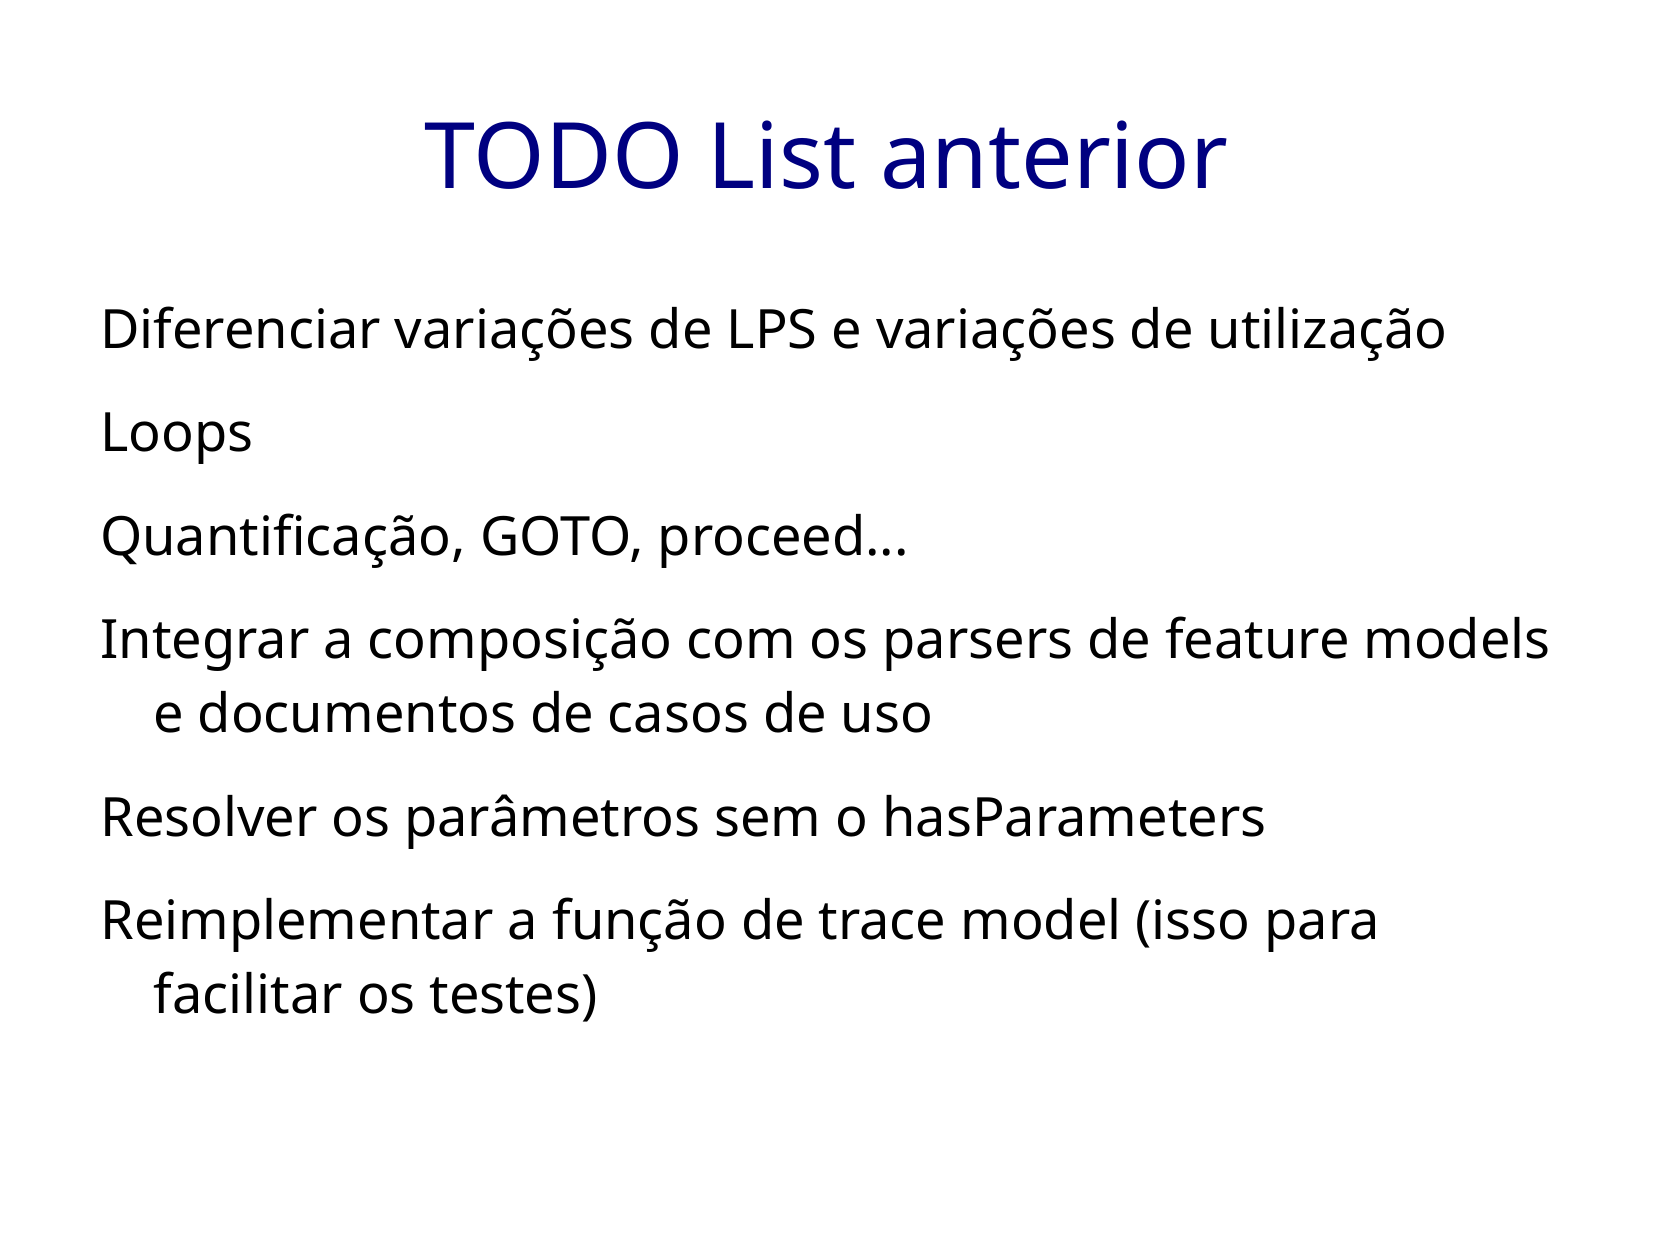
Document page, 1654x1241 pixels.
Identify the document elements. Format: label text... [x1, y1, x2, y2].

title TODO List anterior [82, 49, 1571, 257]
list Diferenciar variações de LPS e variações de utilização Loops Quantificação, GOTO, proceed... Integrar a composição com os parsers de feature models e documentos de casos de uso Resolver os parâmetros sem o hasParameters Reimplementar a função de trace model (isso para facilitar os testes) [82, 290, 1571, 1094]
